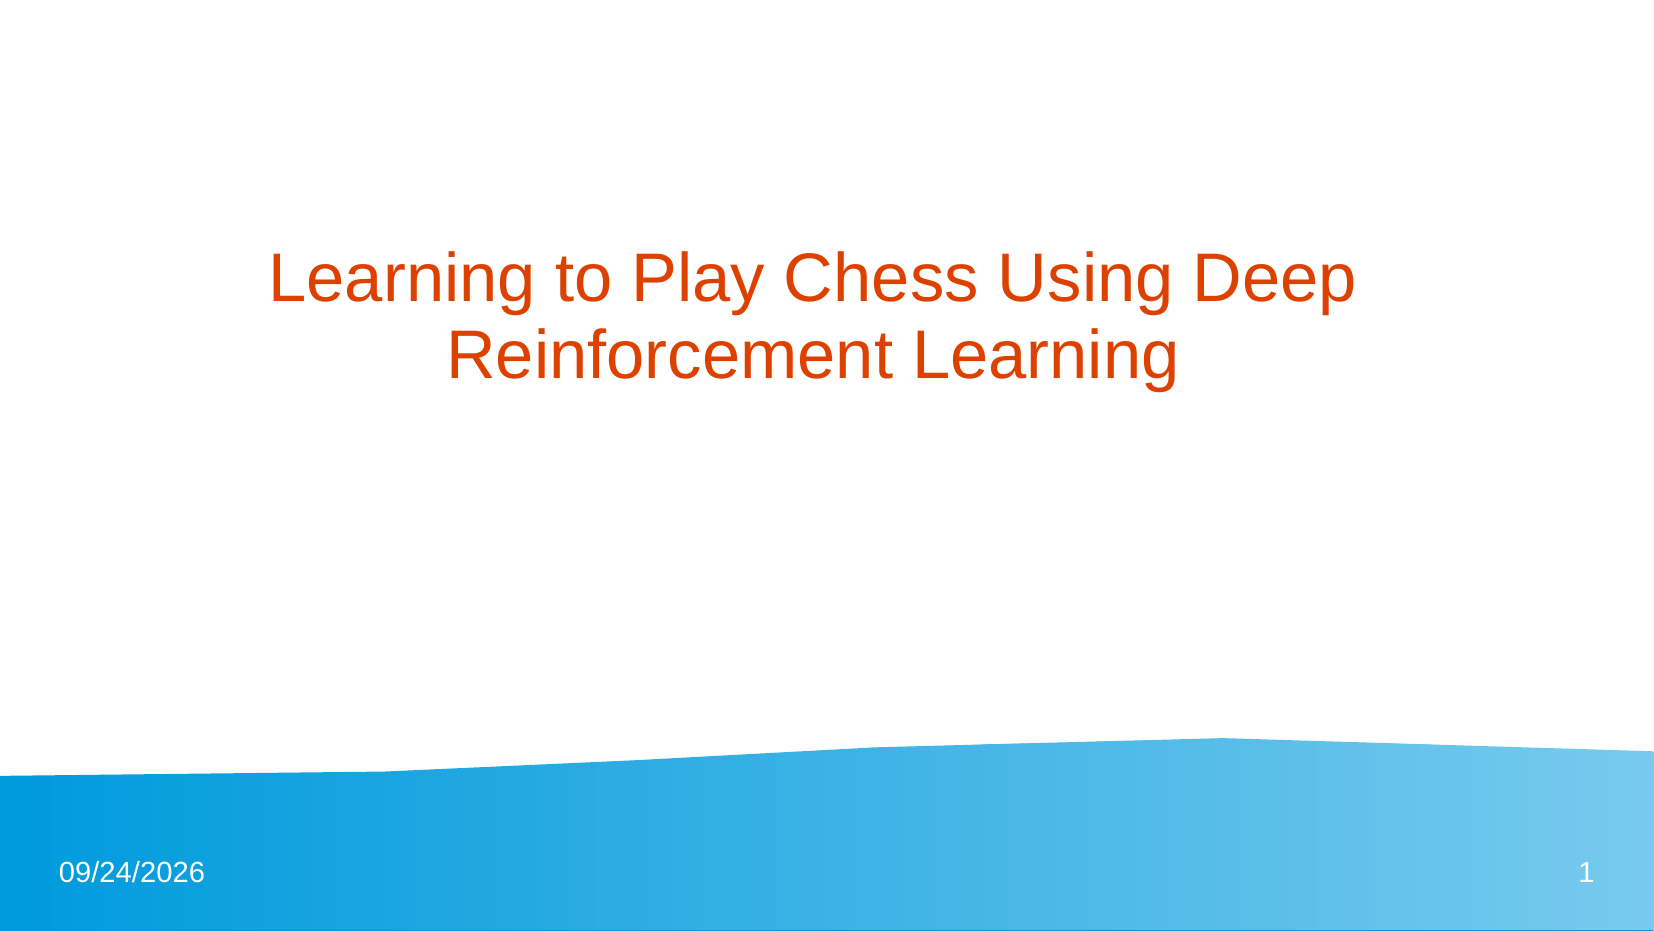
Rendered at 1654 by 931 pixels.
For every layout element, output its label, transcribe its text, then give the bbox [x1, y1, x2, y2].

title Learning to Play Chess Using Deep Reinforcement Learning [75, 239, 1552, 470]
